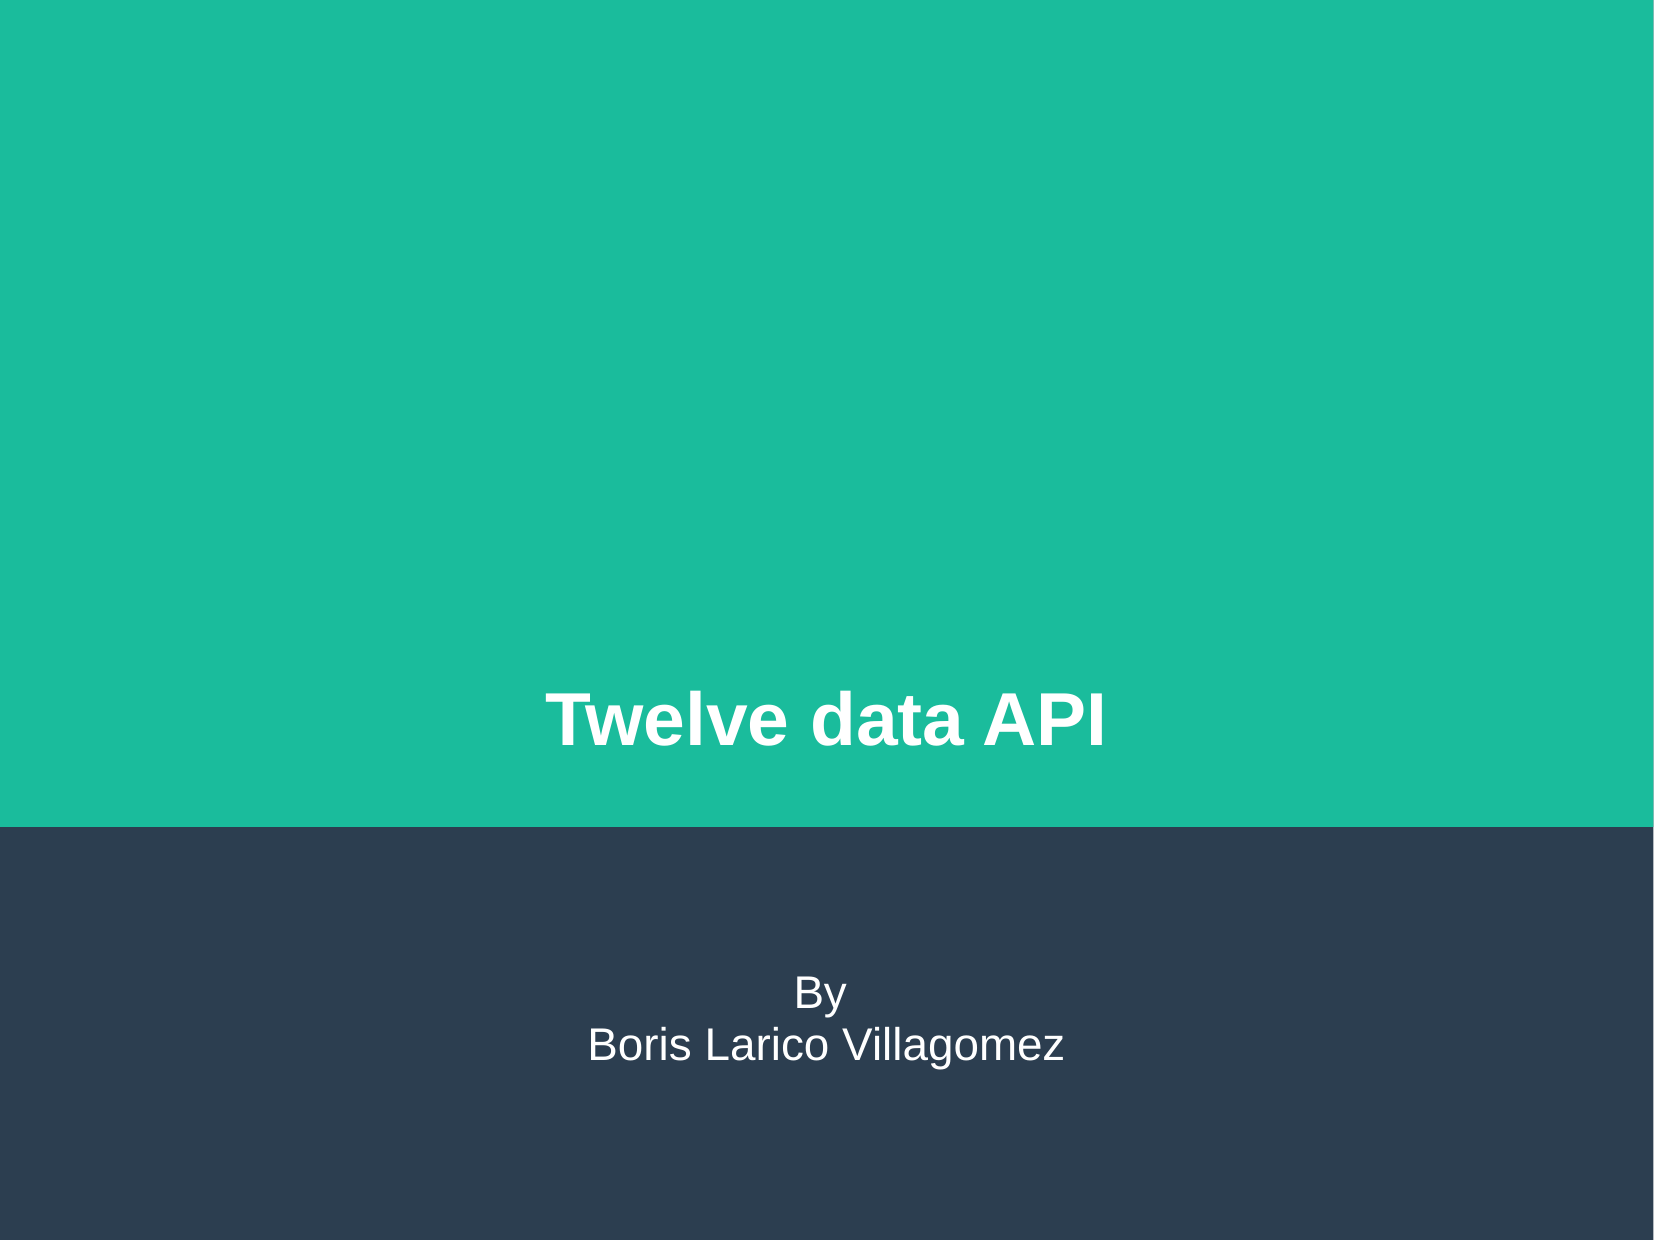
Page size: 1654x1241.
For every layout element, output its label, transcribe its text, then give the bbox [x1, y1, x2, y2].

subtitle By Boris Larico Villagomez [59, 856, 1595, 1182]
title Twelve data API [59, 620, 1595, 778]
